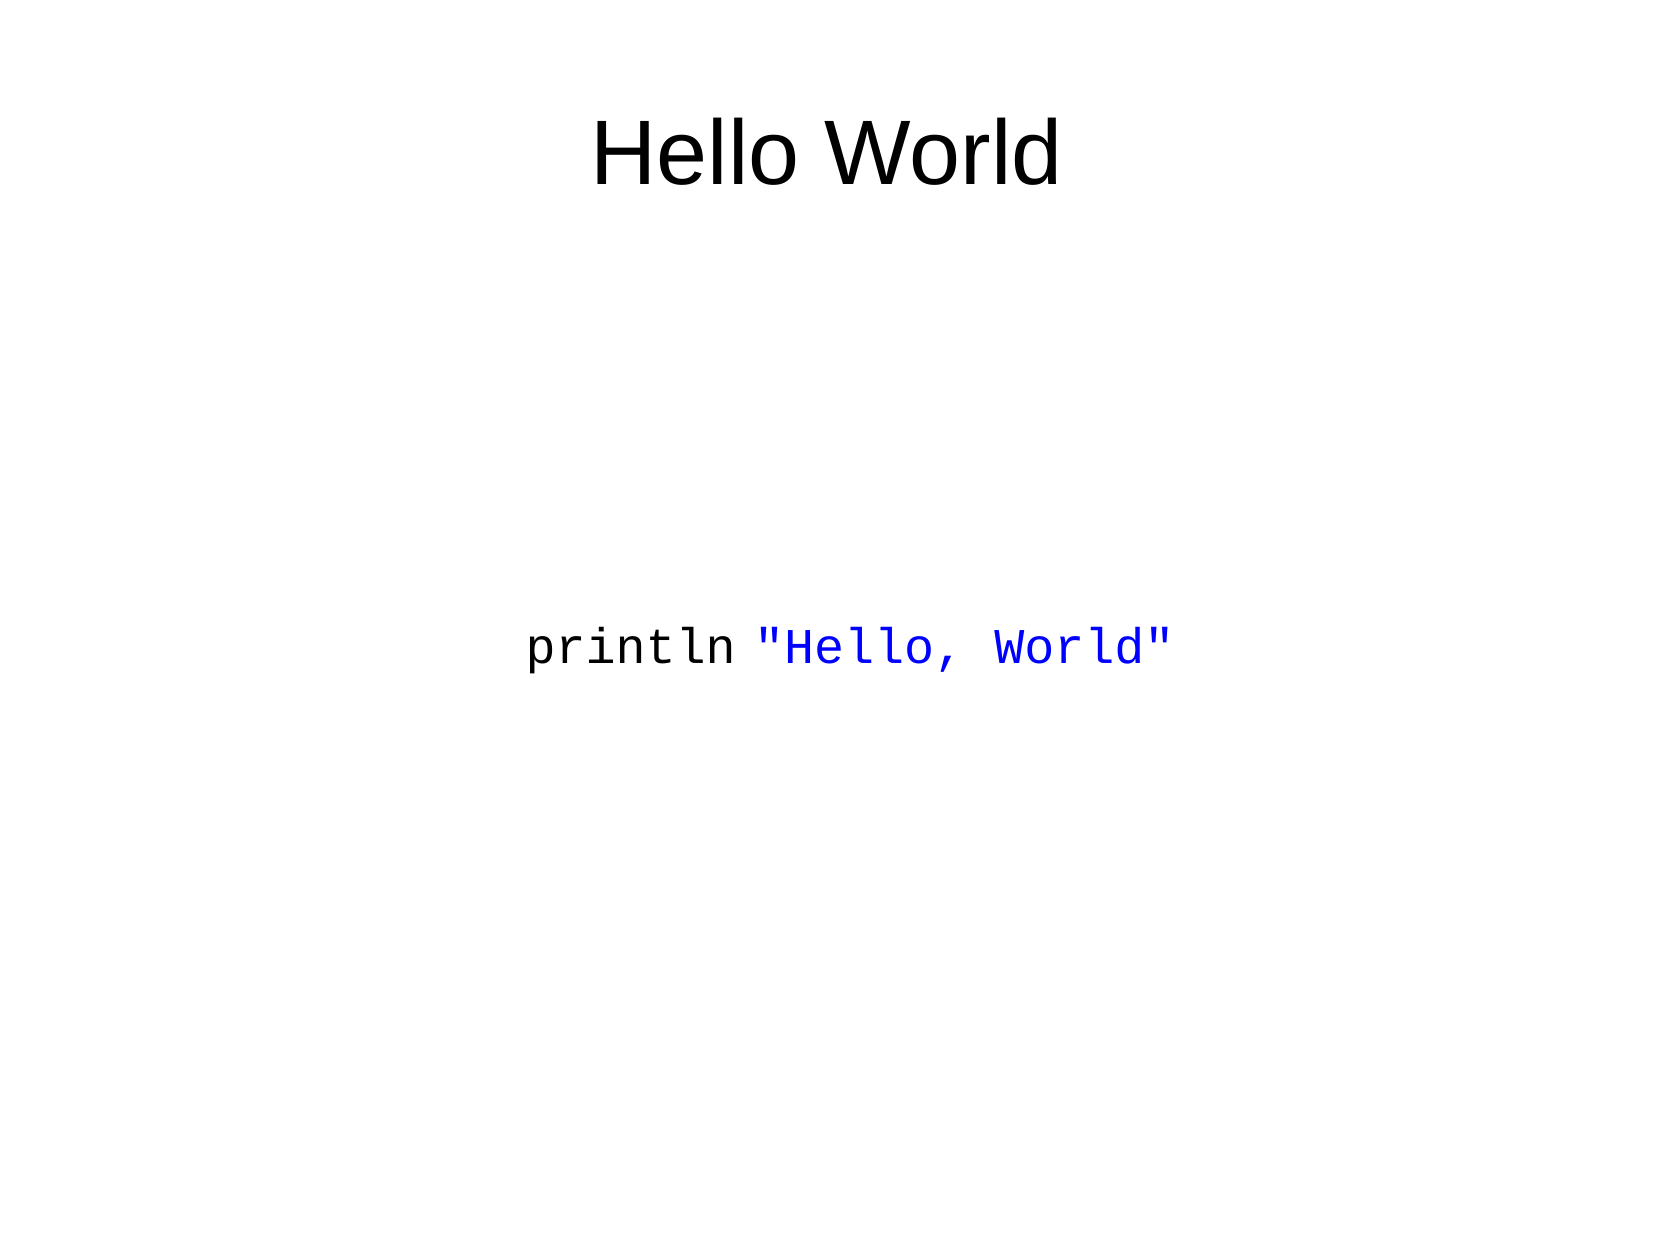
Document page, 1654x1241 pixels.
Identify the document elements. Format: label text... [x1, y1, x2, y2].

title Hello World [82, 49, 1571, 257]
subtitle println "Hello, World" [82, 379, 1571, 1099]
